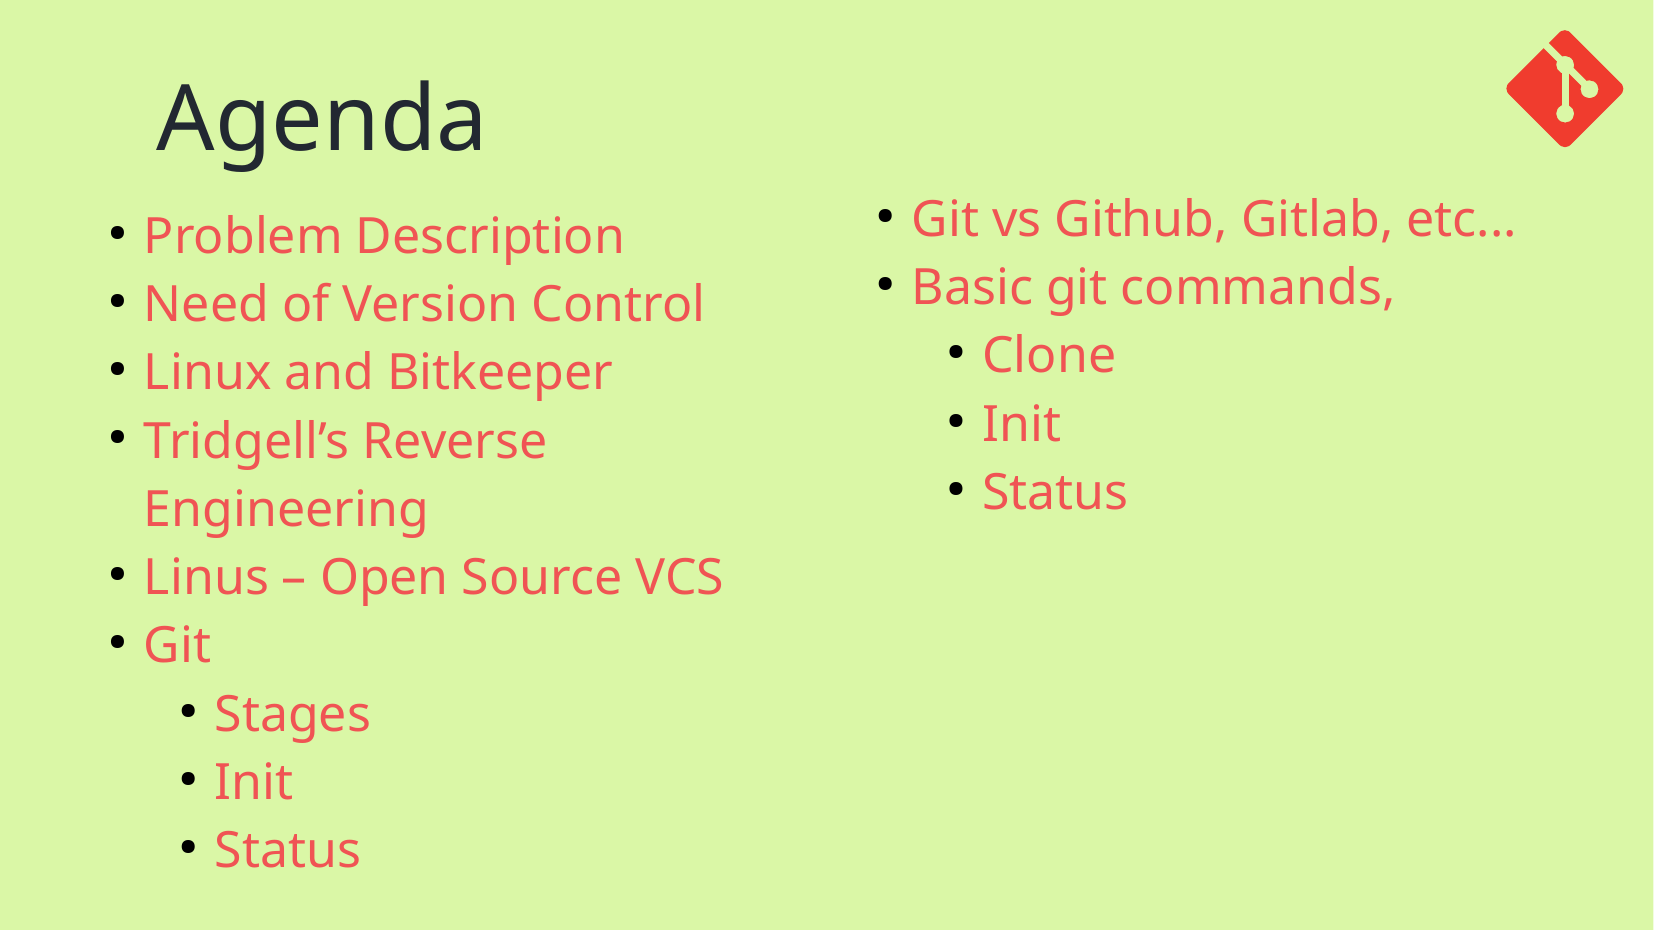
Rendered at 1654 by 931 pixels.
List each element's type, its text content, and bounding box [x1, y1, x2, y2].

text_box Git vs Github, Gitlab, etc... Basic git commands, Clone Init Status [861, 175, 1654, 562]
text_box Problem Description Need of Version Control Linux and Bitkeeper Tridgell’s Reverse Engineering Linus – Open Source VCS Git Stages Init Status [93, 192, 857, 931]
picture [1505, 29, 1625, 148]
title Agenda [82, 37, 563, 193]
